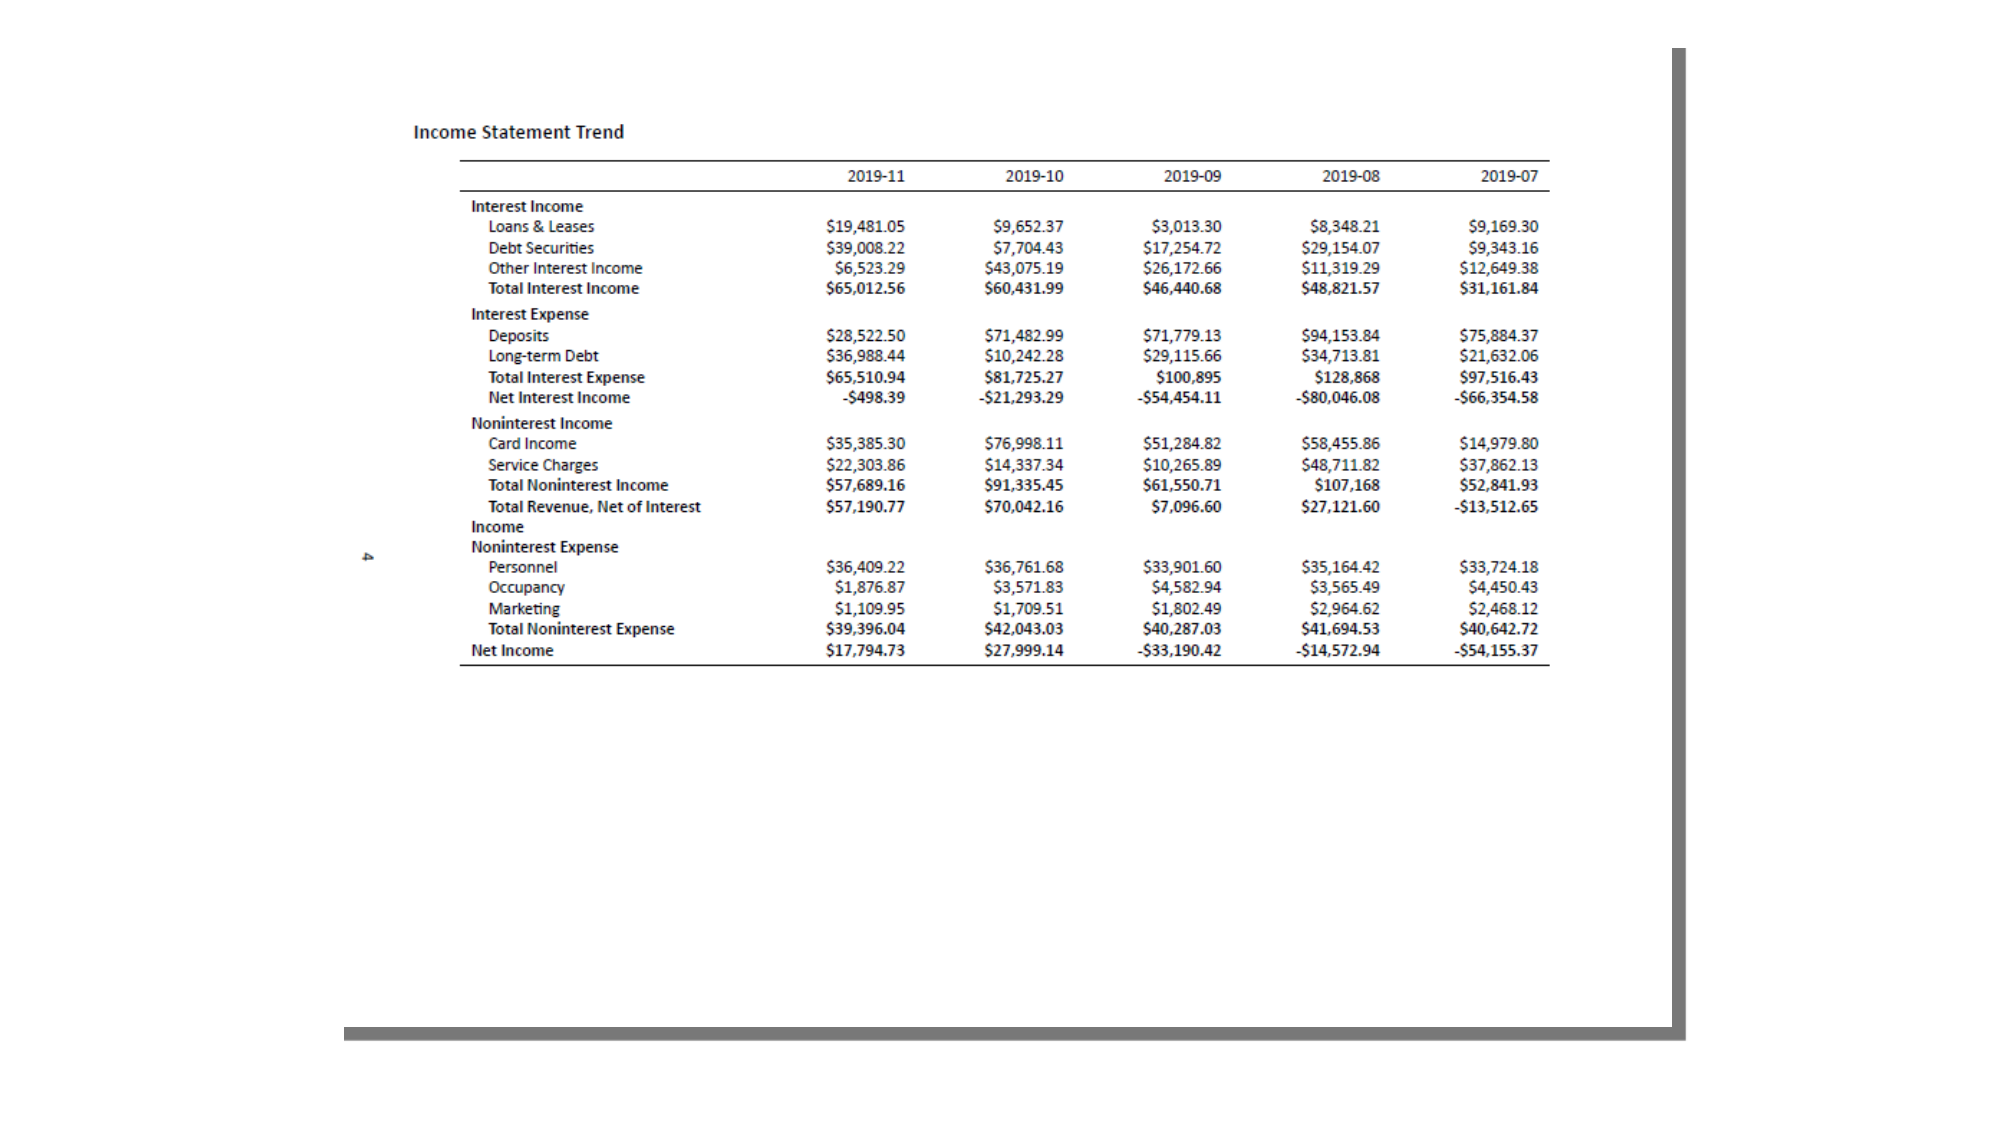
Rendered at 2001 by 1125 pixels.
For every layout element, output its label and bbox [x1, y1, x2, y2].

picture [328, 31, 1672, 1027]
